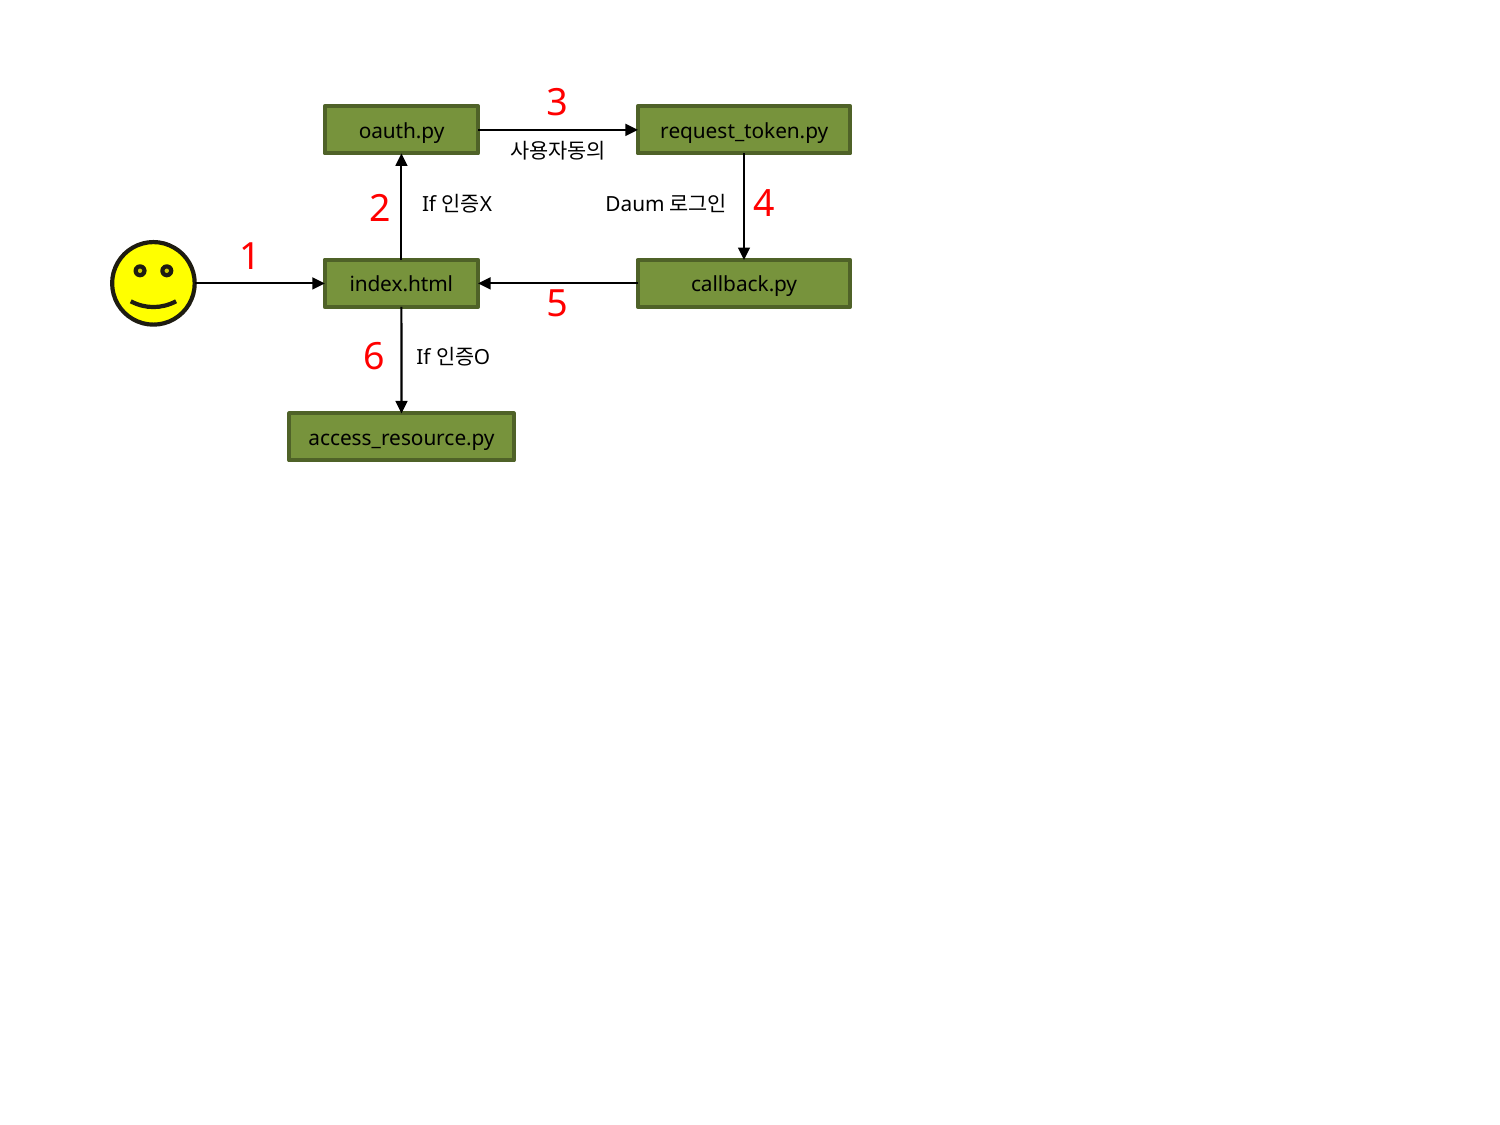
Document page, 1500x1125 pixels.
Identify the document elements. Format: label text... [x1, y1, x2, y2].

text_box request_token.py [637, 106, 851, 154]
text_box 6 [348, 324, 420, 385]
text_box 1 [224, 224, 296, 282]
text_box Daum 로그인 [590, 183, 738, 223]
text_box 4 [738, 171, 810, 231]
text_box 5 [531, 271, 603, 332]
text_box If 인증O [403, 336, 508, 403]
text_box If 인증X [426, 183, 514, 223]
text_box oauth.py [324, 106, 479, 154]
text_box index.html [324, 259, 479, 307]
text_box callback.py [637, 259, 851, 307]
text_box access_resource.py [289, 413, 514, 461]
text_box 3 [531, 70, 603, 131]
text_box 2 [354, 176, 426, 237]
text_box [112, 242, 195, 325]
text_box 사용자동의 [490, 129, 691, 170]
